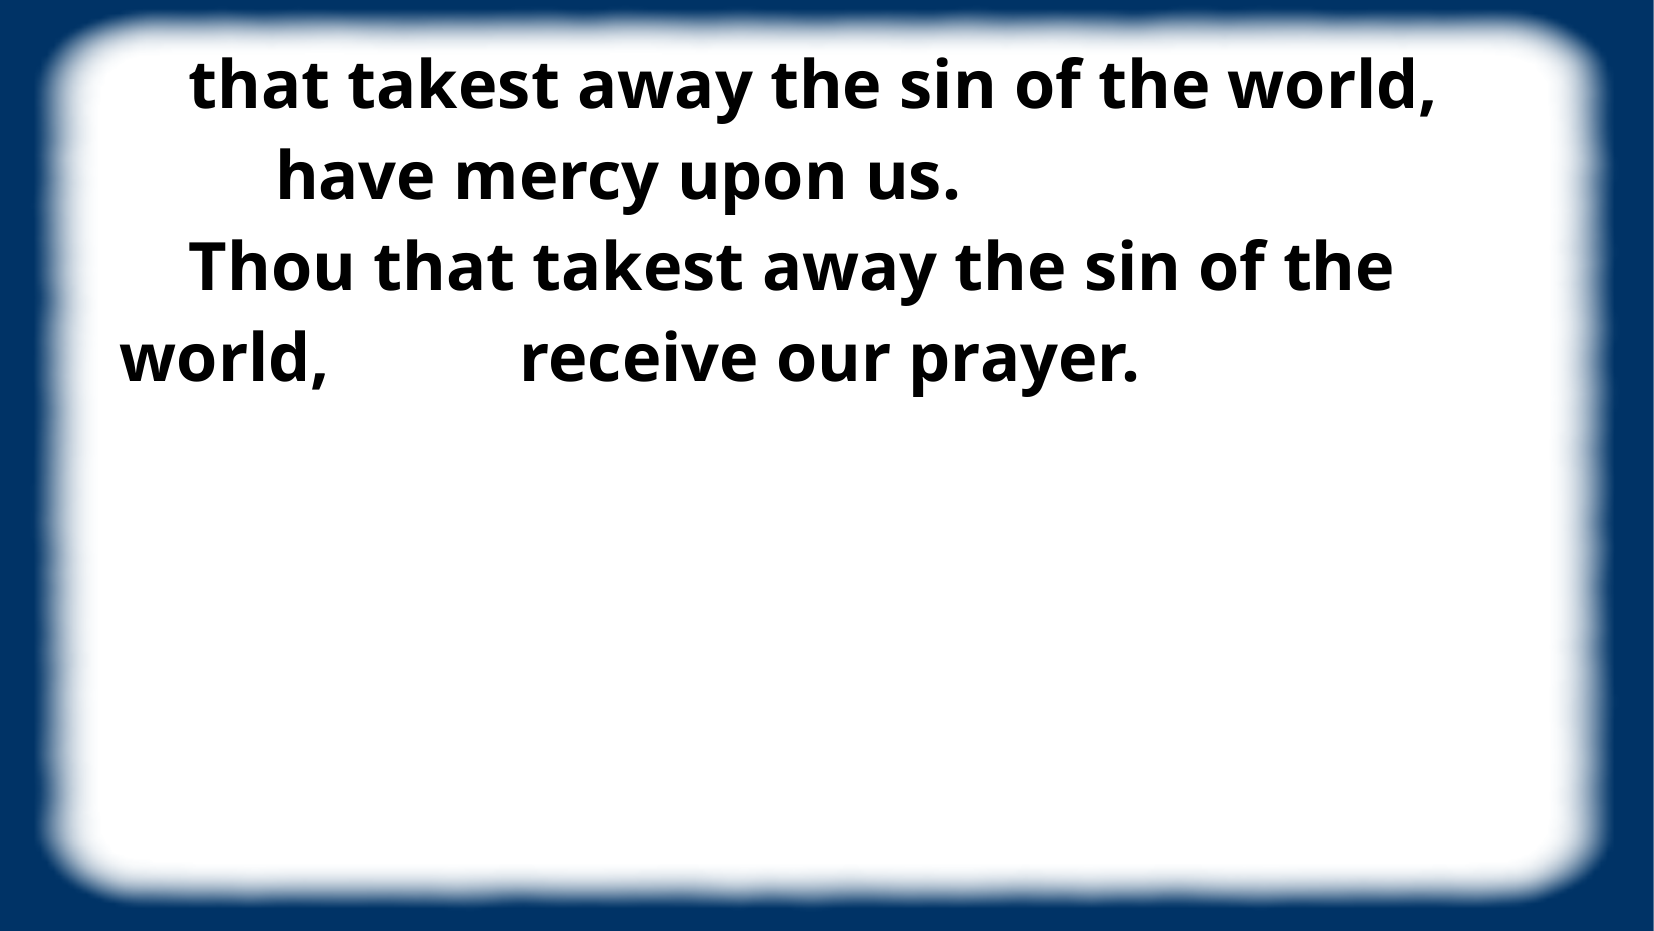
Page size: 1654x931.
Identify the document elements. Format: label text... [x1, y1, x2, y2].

picture [0, 0, 1654, 931]
text_box that takest away the sin of the world, have mercy upon us. Thou that takest away the sin of the world, receive our prayer. [105, 30, 1576, 436]
